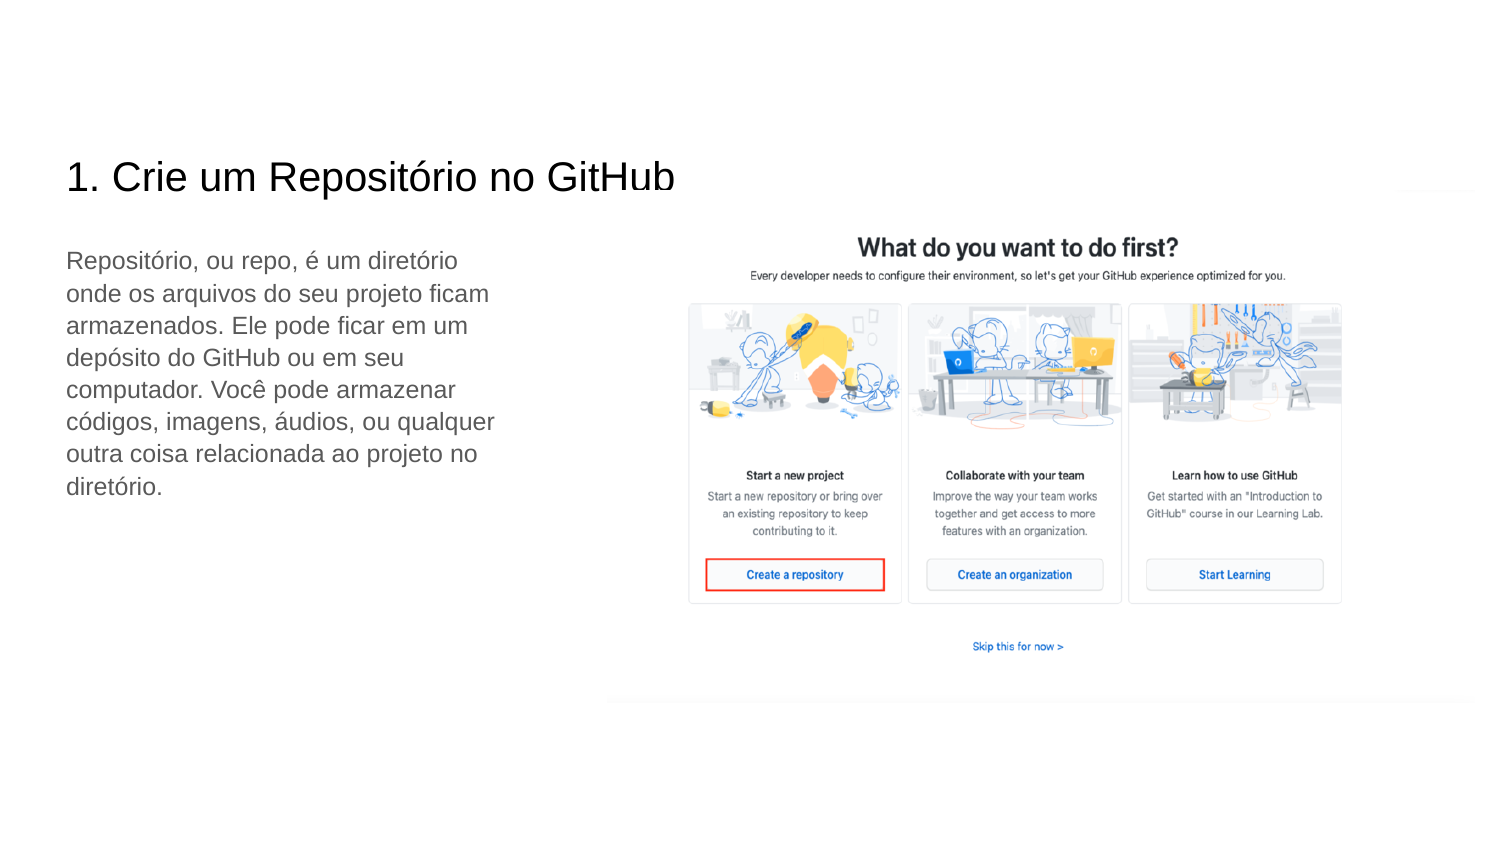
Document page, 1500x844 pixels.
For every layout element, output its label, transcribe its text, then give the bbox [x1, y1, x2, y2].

list Repositório, ou repo, é um diretório onde os arquivos do seu projeto ficam armazenados. Ele pode ficar em um depósito do GitHub ou em seu computador. Você pode armazenar códigos, imagens, áudios, ou qualquer outra coisa relacionada ao projeto no diretório. [51, 227, 512, 750]
title 1. Crie um Repositório no GitHub [51, 91, 699, 216]
picture [607, 190, 1475, 703]
